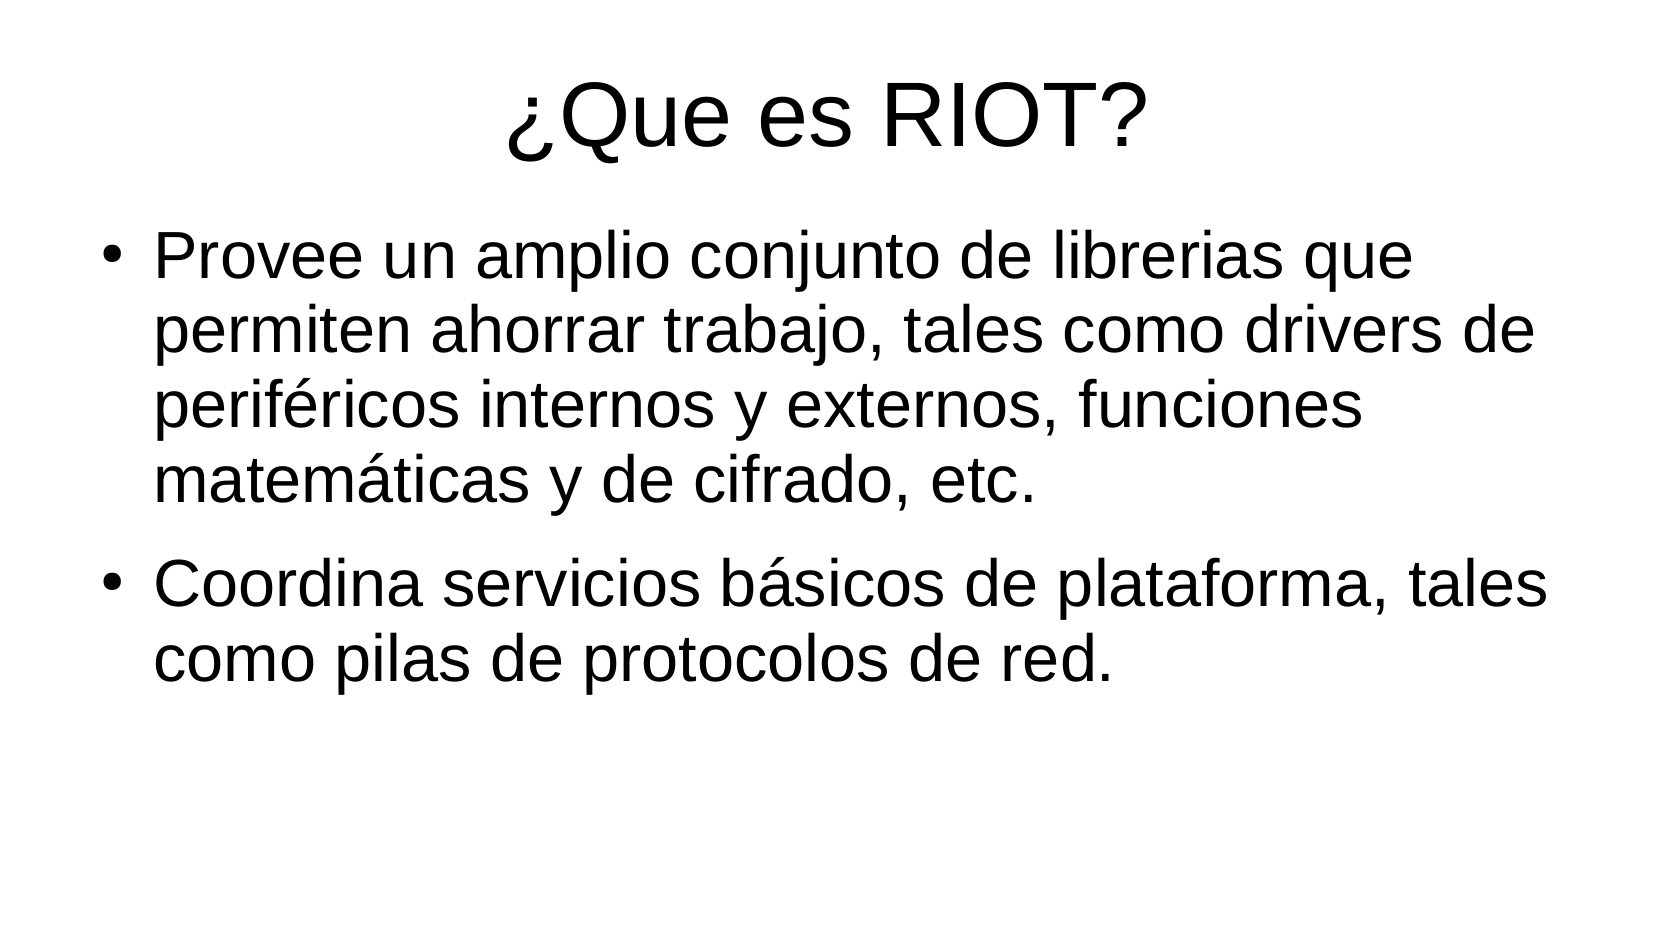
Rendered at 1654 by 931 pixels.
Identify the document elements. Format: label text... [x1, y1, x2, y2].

list Provee un amplio conjunto de librerias que permiten ahorrar trabajo, tales como drivers de periféricos internos y externos, funciones matemáticas y de cifrado, etc. Coordina servicios básicos de plataforma, tales como pilas de protocolos de red. [82, 217, 1571, 758]
title ¿Que es RIOT? [82, 37, 1571, 193]
